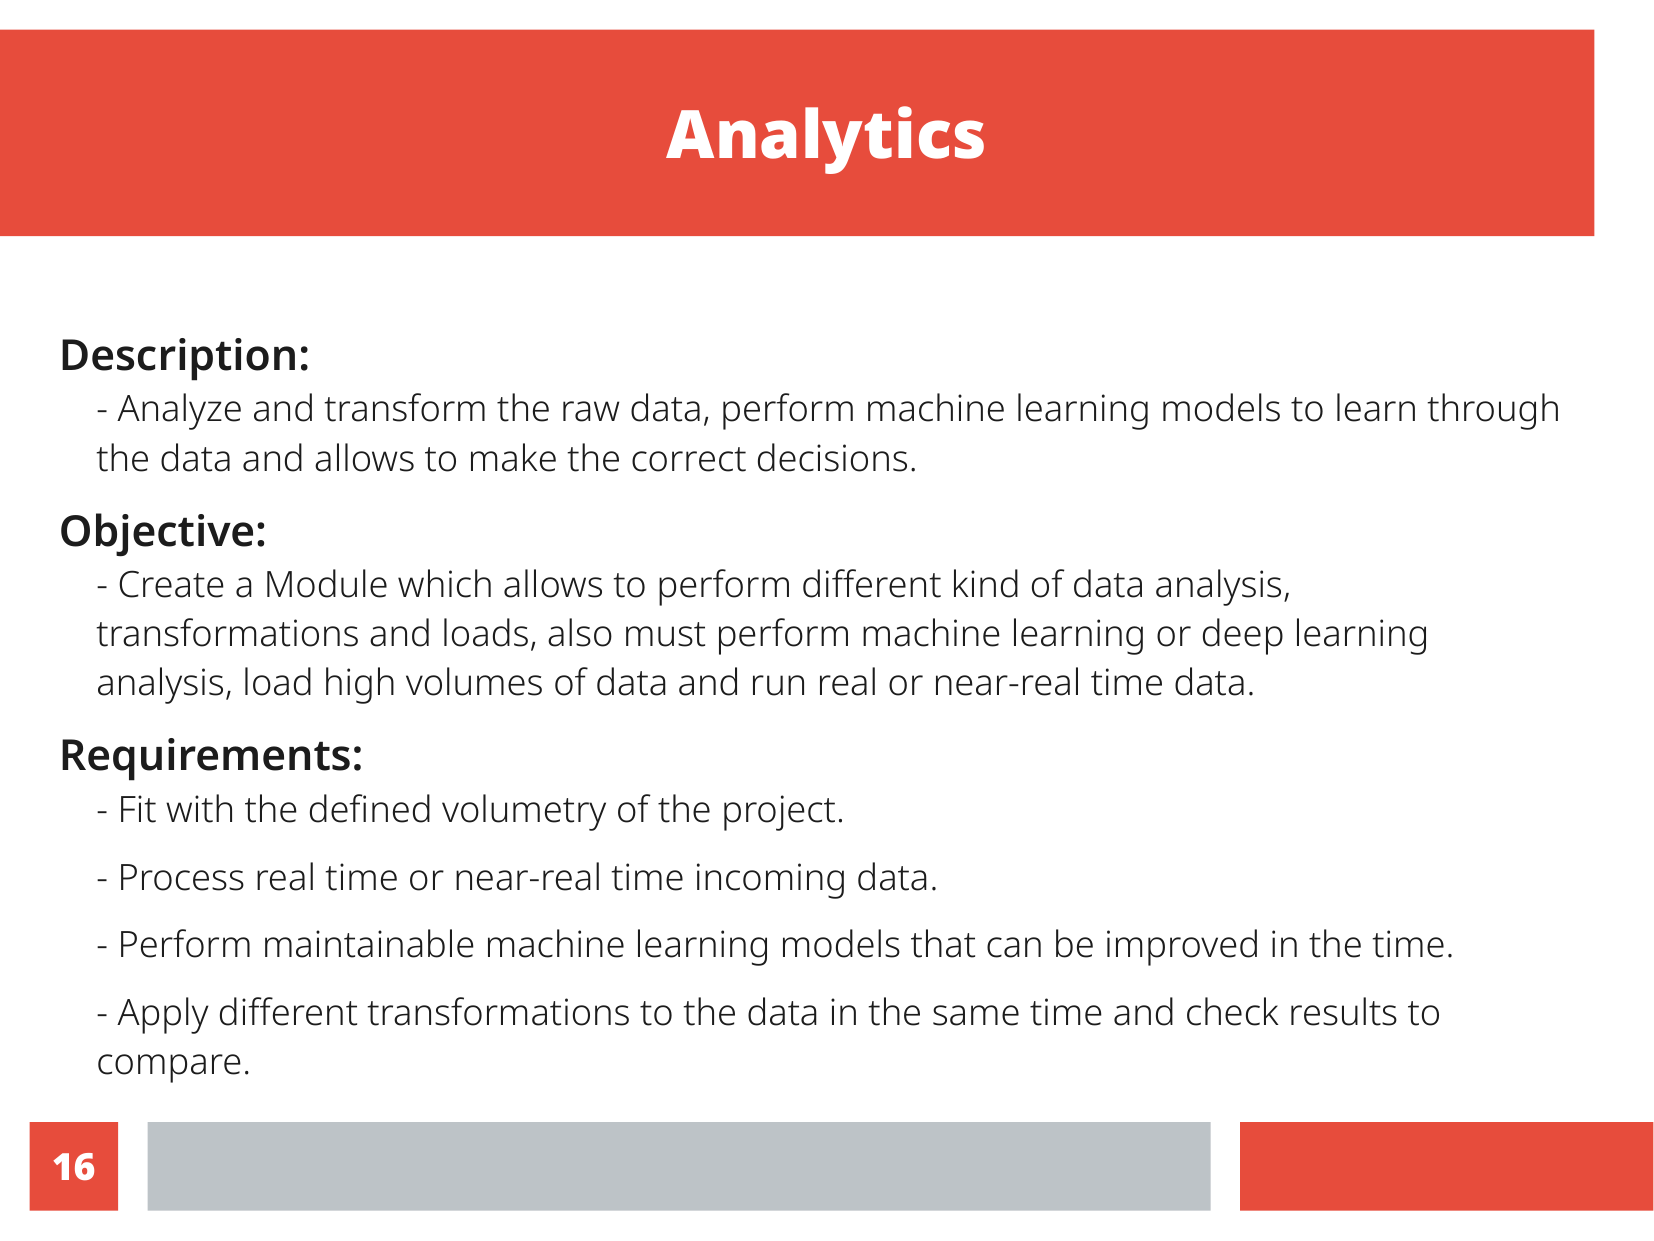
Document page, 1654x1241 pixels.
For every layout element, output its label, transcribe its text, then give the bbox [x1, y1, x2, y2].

list Description: - Analyze and transform the raw data, perform machine learning models to learn through the data and allows to make the correct decisions. Objective: - Create a Module which allows to perform different kind of data analysis, transformations and loads, also must perform machine learning or deep learning analysis, load high volumes of data and run real or near-real time data. Requirements: - Fit with the defined volumetry of the project. - Process real time or near-real time incoming data. - Perform maintainable machine learning models that can be improved in the time. - Apply different transformations to the data in the same time and check results to compare. [59, 324, 1565, 1093]
title Analytics [59, 59, 1595, 207]
